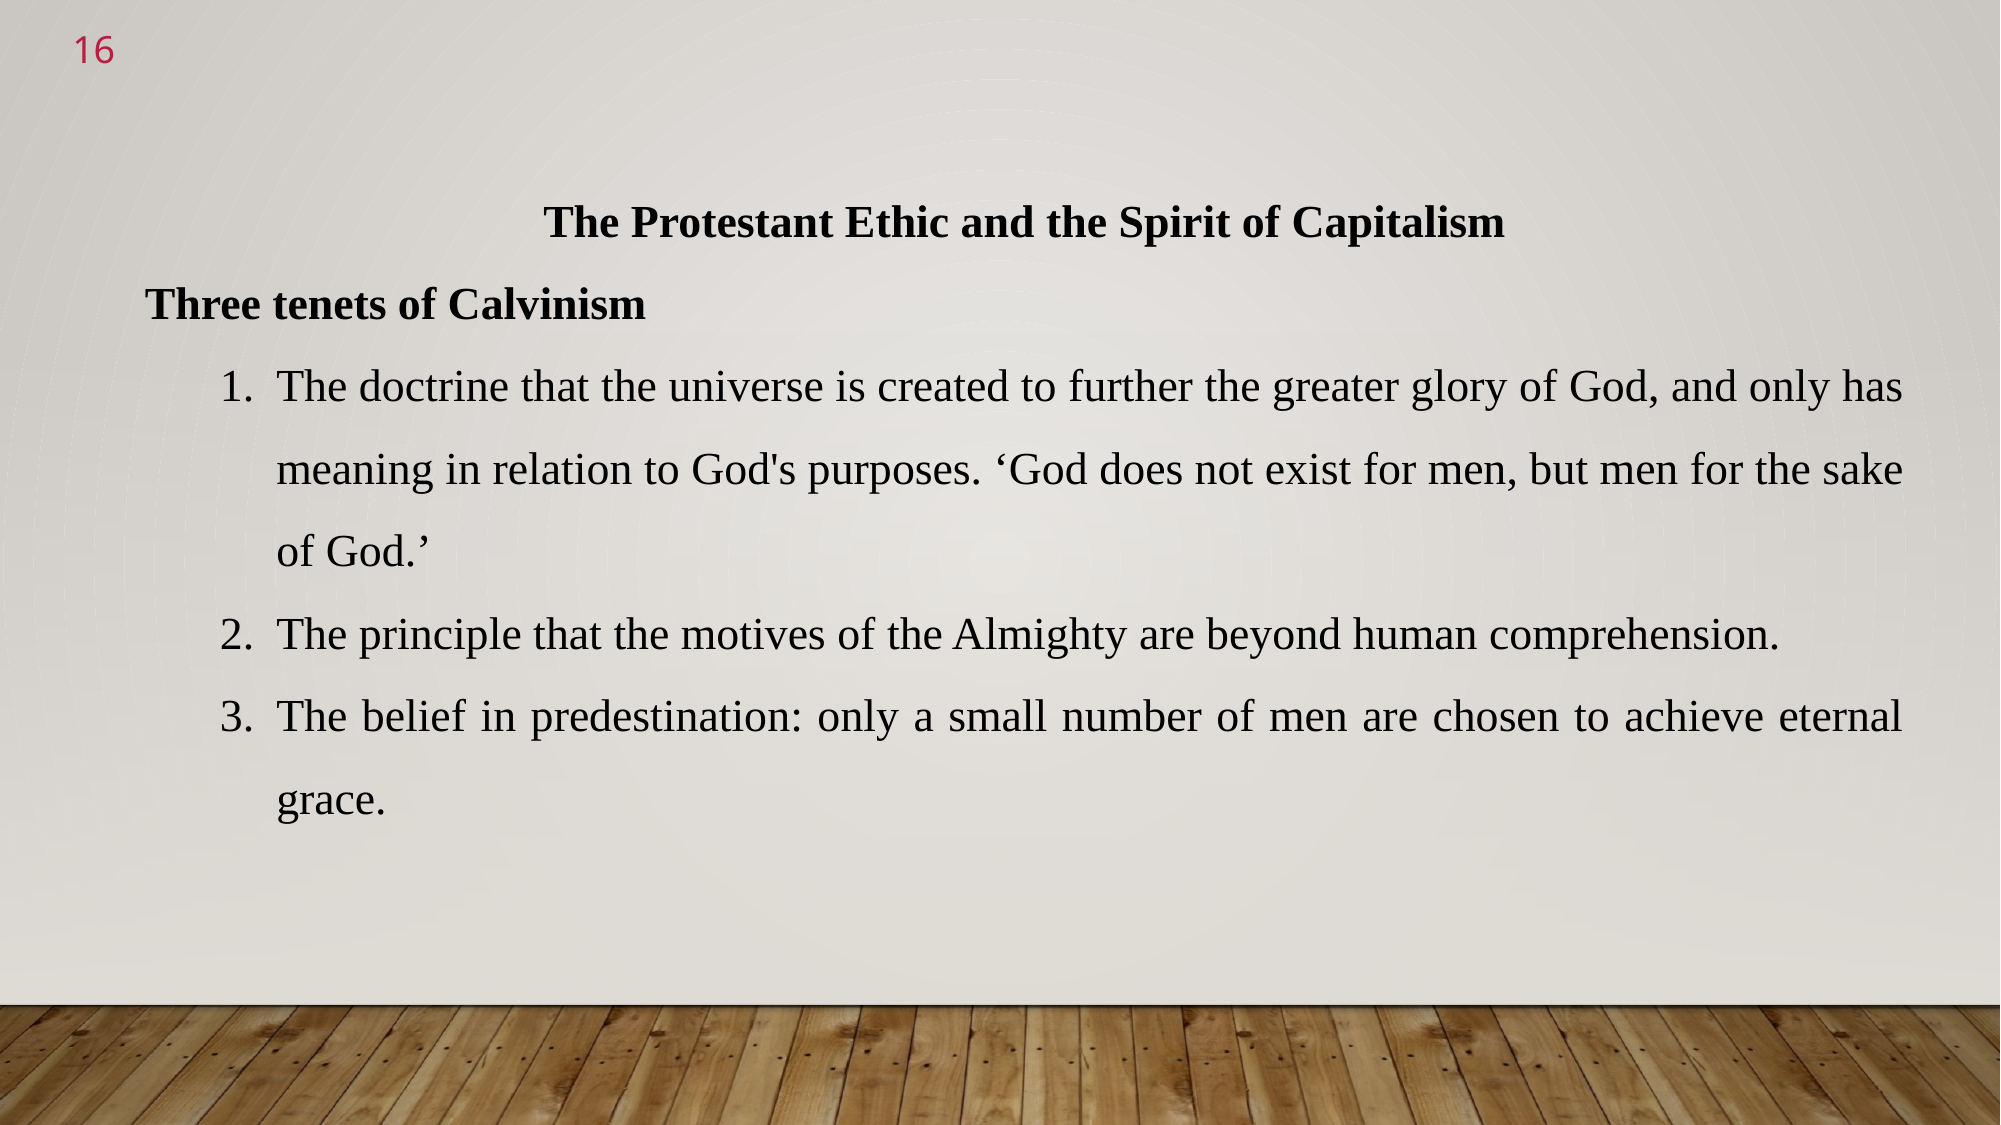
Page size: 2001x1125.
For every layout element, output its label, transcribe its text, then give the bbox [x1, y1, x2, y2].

text_box The Protestant Ethic and the Spirit of Capitalism Three tenets of Calvinism The doctrine that the universe is created to further the greater glory of God, and only has meaning in relation to God's purposes. ‘God does not exist for men, but men for the sake of God.’ The principle that the motives of the Almighty are beyond human comprehension. The belief in predestination: only a small number of men are chosen to achieve eternal grace. [130, 101, 1920, 831]
picture [0, 1005, 2000, 1125]
slide_number 21 [0, 18, 131, 102]
